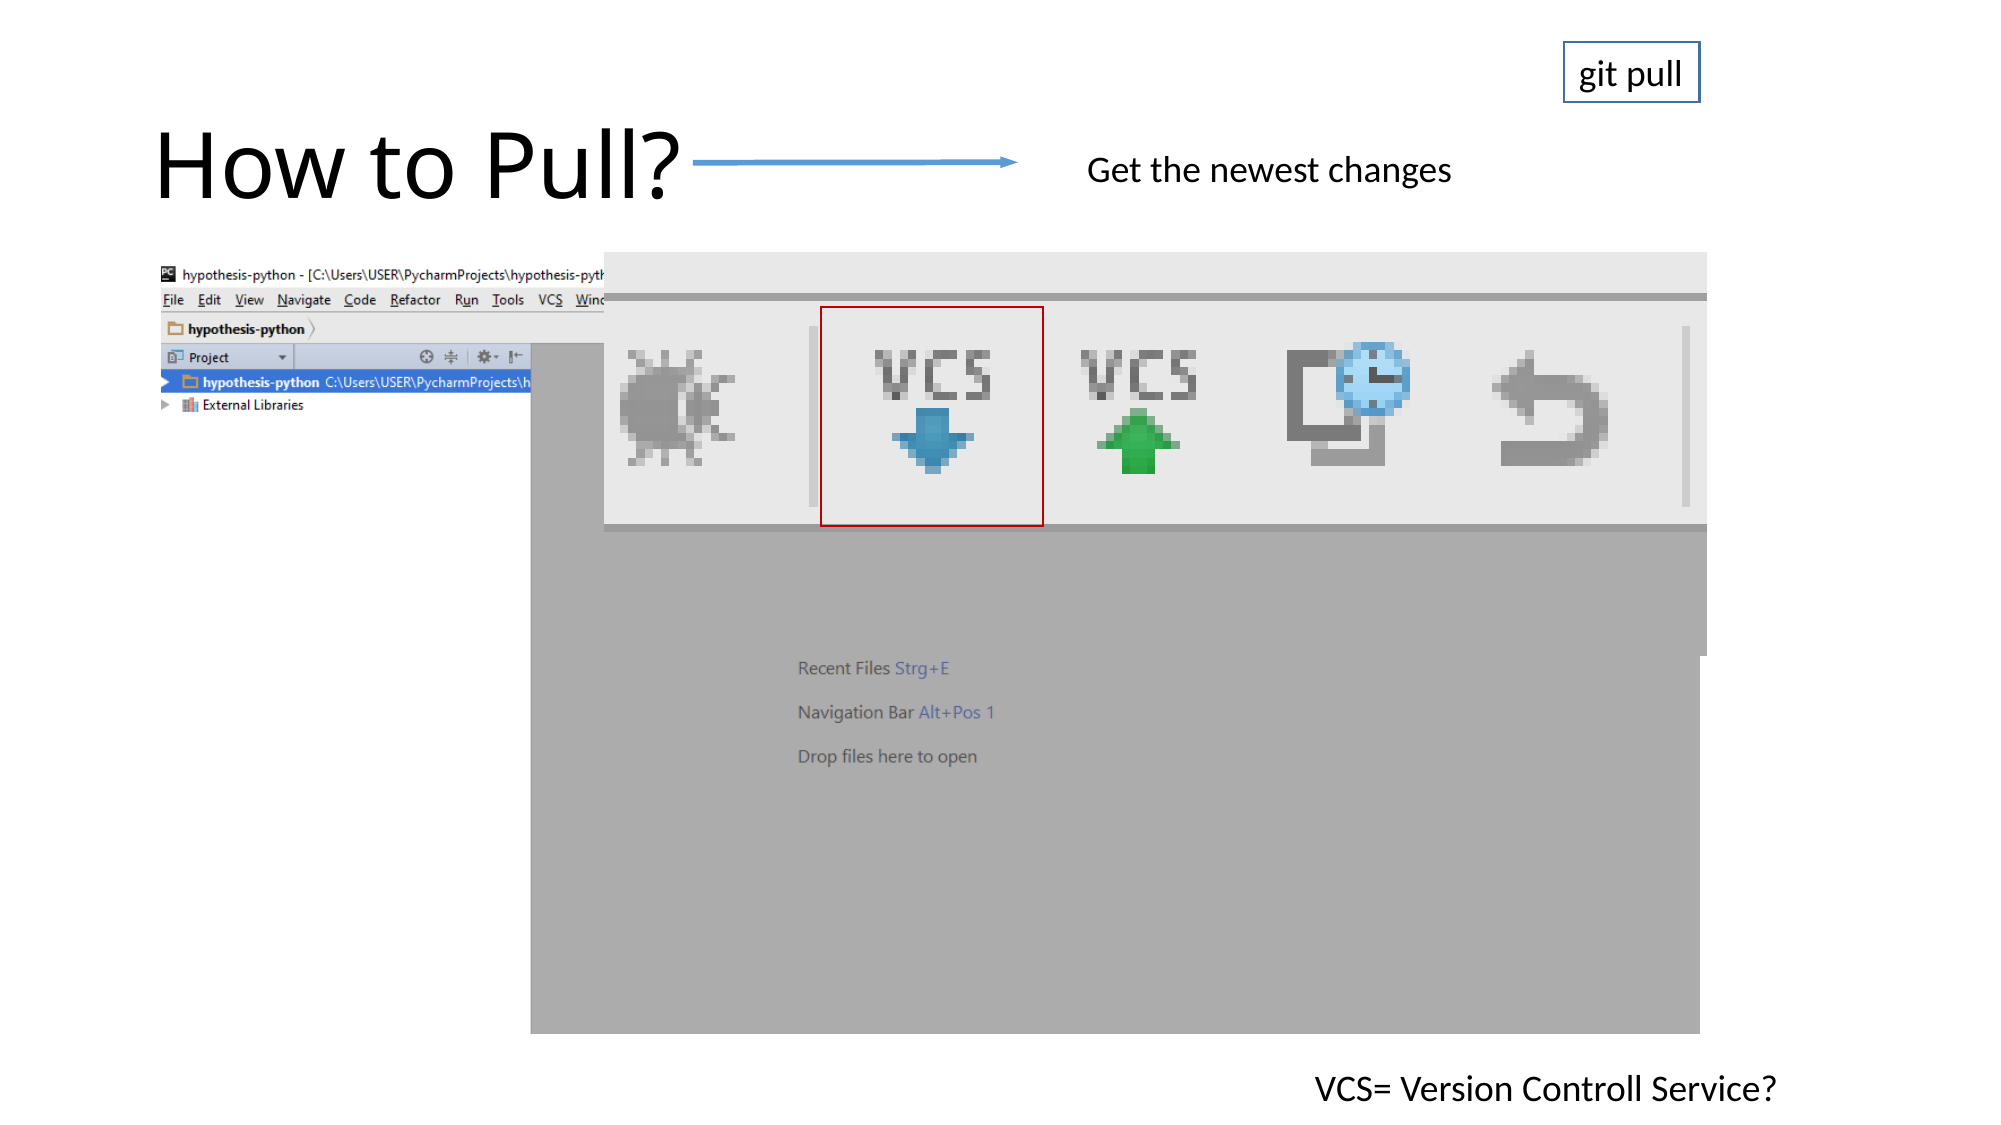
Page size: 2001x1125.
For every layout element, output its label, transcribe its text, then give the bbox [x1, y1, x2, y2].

text_box Get the newest changes [1072, 137, 1473, 199]
text_box git pull [1565, 43, 1698, 101]
picture [161, 252, 1707, 1034]
title How to Pull? [137, 59, 1863, 278]
text_box VCS= Version Controll Service? [1299, 1056, 1800, 1117]
